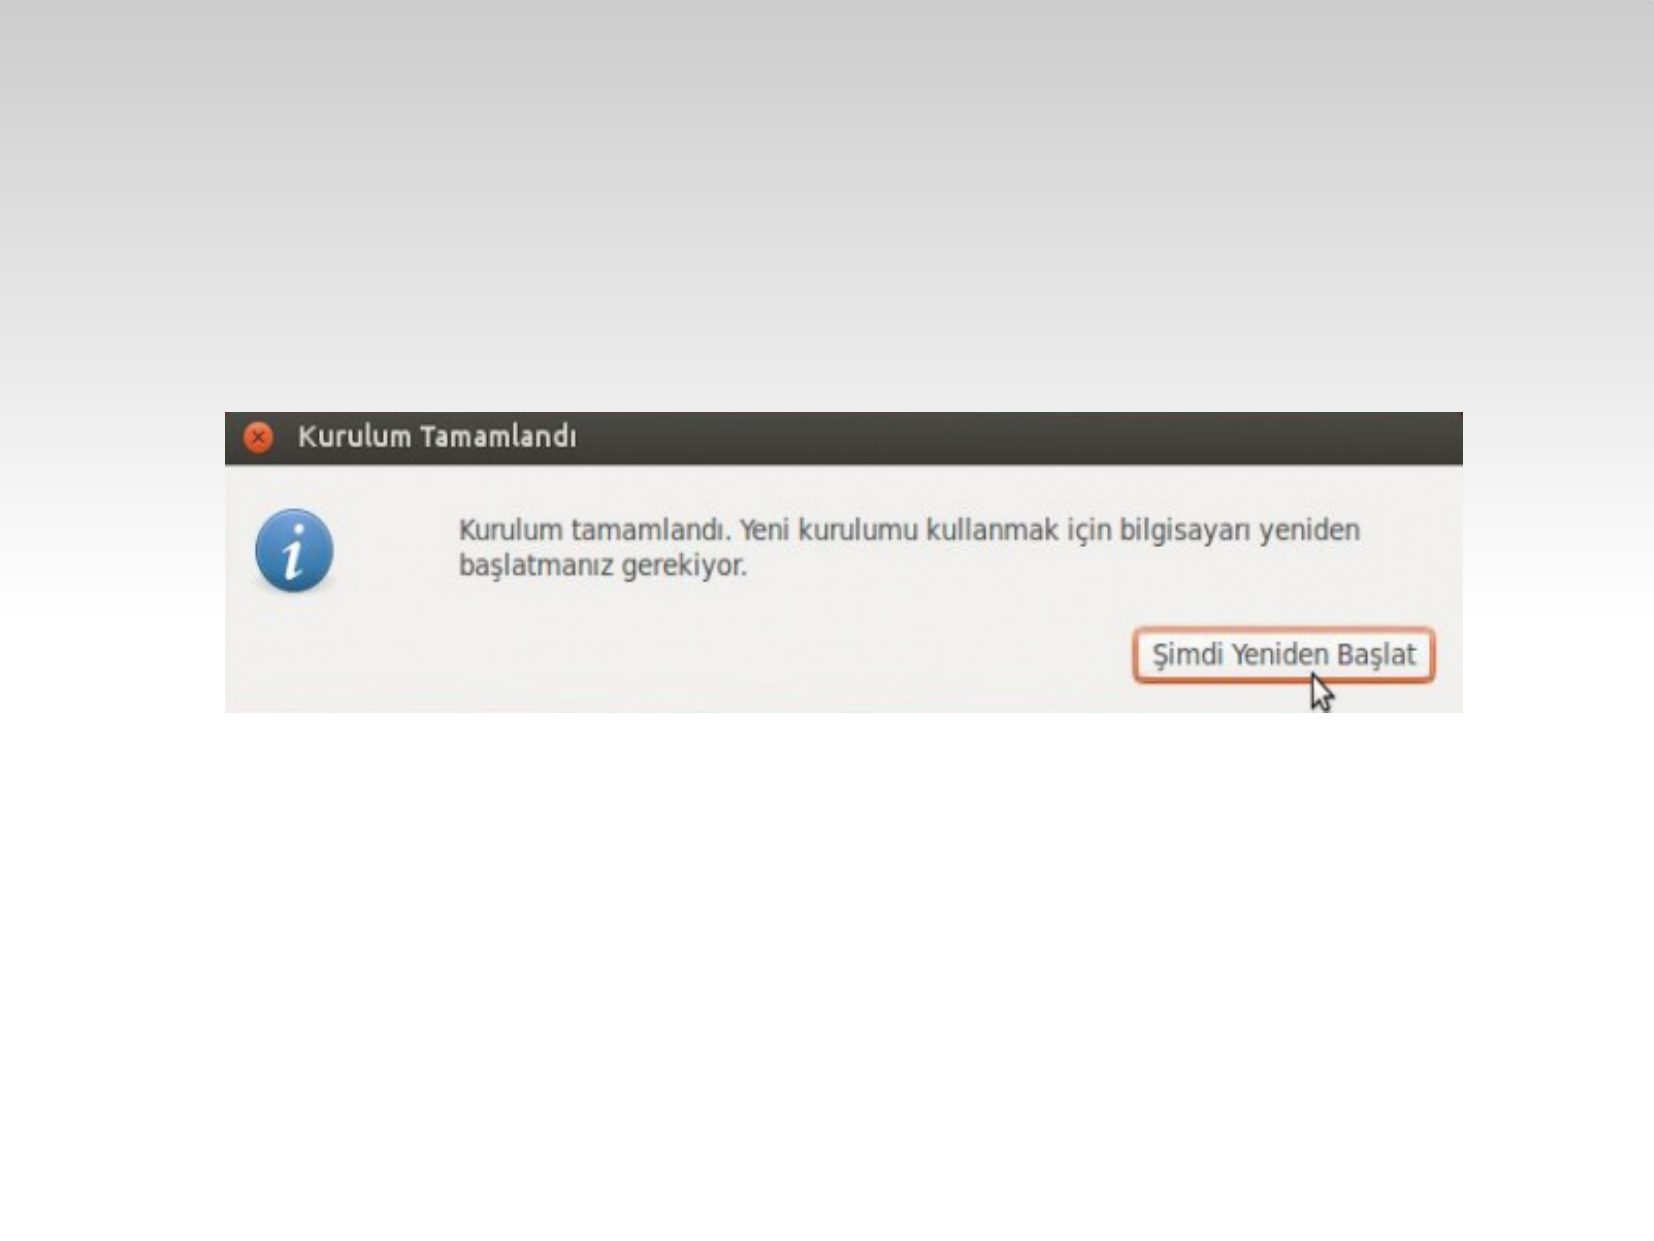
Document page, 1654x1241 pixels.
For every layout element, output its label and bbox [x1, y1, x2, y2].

picture [225, 412, 1463, 713]
